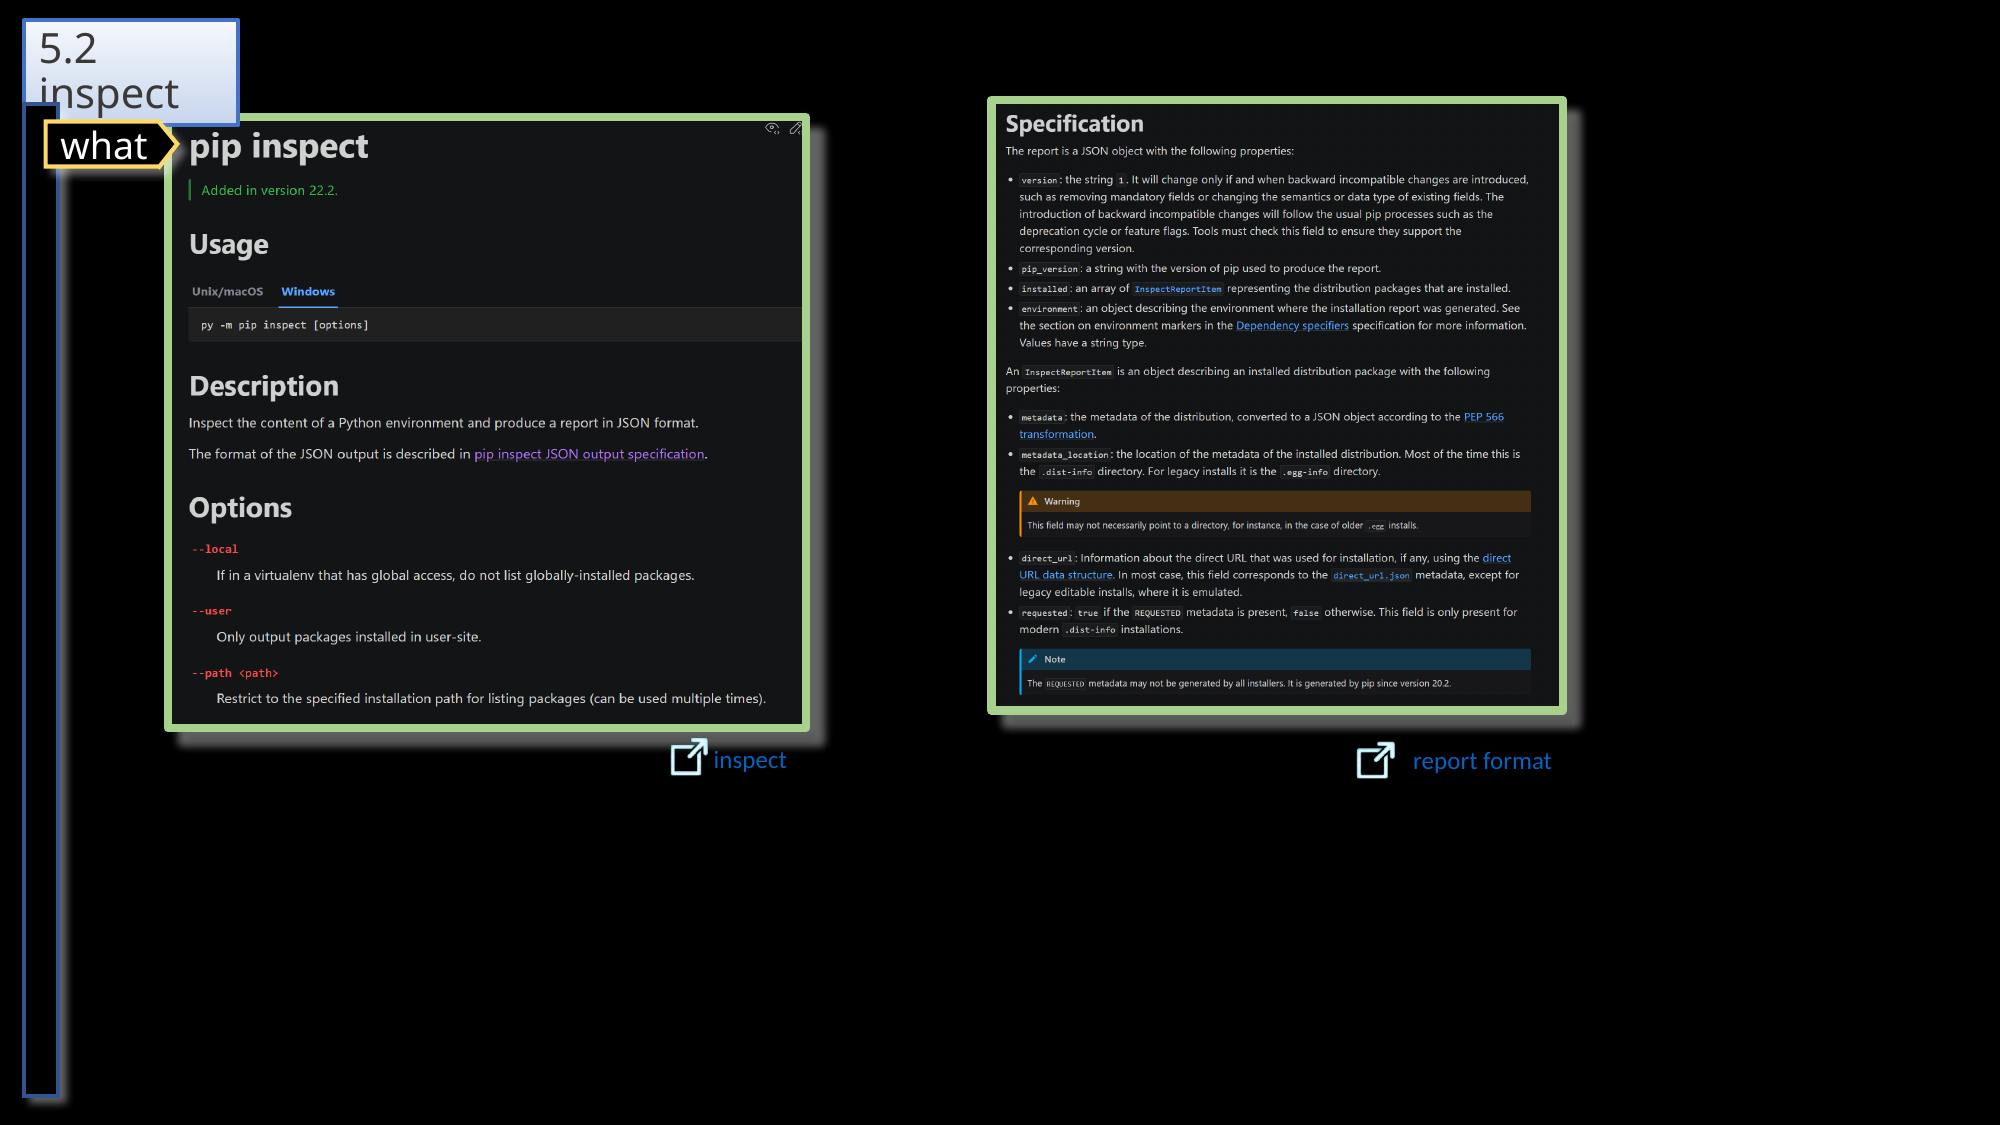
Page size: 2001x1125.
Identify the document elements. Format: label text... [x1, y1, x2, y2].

text_box [23, 103, 58, 1096]
picture [171, 121, 802, 724]
text_box report format [1399, 737, 1568, 783]
picture [666, 733, 712, 780]
picture [1352, 737, 1399, 783]
text_box inspect [699, 736, 802, 781]
title 5.2 inspect [23, 20, 239, 81]
text_box what [45, 121, 178, 167]
picture [995, 103, 1559, 707]
